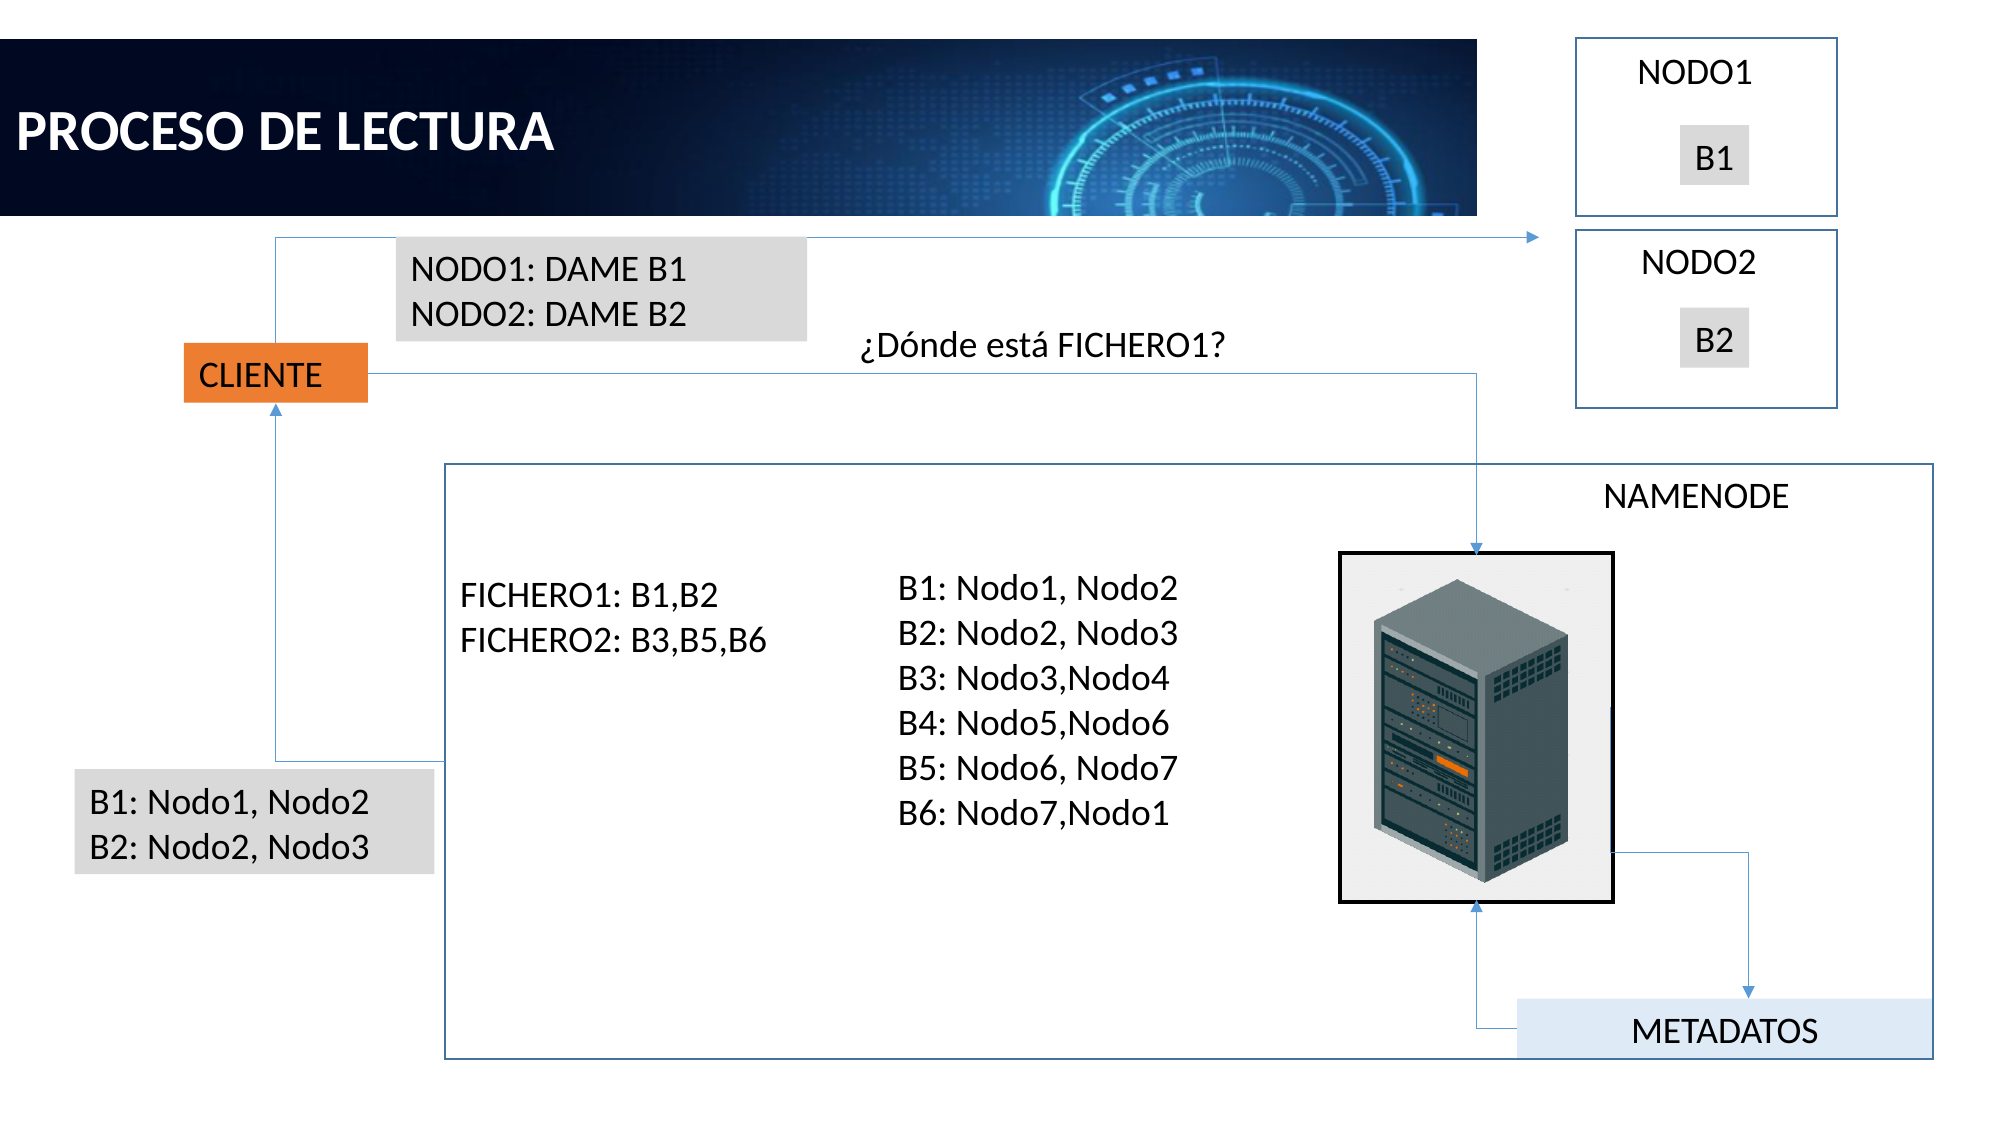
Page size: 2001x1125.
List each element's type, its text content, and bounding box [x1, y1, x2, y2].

text_box FICHERO1: B1,B2 FICHERO2: B3,B5,B6 [446, 562, 806, 668]
text_box B1 [1680, 125, 1750, 185]
text_box B1: Nodo1, Nodo2 B2: Nodo2, Nodo3 B3: Nodo3,Nodo4 B4: Nodo5,Nodo6 B5: Nodo6, Nodo7 B6: Nodo7,Nodo1 [883, 555, 1243, 841]
text_box CLIENTE [183, 342, 368, 403]
text_box NODO1: DAME B1 NODO2: DAME B2 [395, 236, 808, 342]
text_box B1: Nodo1, Nodo2 B2: Nodo2, Nodo3 [74, 769, 435, 875]
text_box B2 [1680, 307, 1750, 368]
text_box PROCESO DE LECTURA [1, 84, 570, 170]
text_box NODO1 [1622, 40, 1783, 101]
text_box METADATOS [1517, 998, 1932, 1058]
text_box NODO2 [1626, 229, 1787, 290]
text_box ¿Dónde está FICHERO1? [844, 312, 1256, 373]
text_box NAMENODE [1588, 465, 1809, 524]
picture [1342, 555, 1611, 900]
picture [0, 39, 1477, 216]
